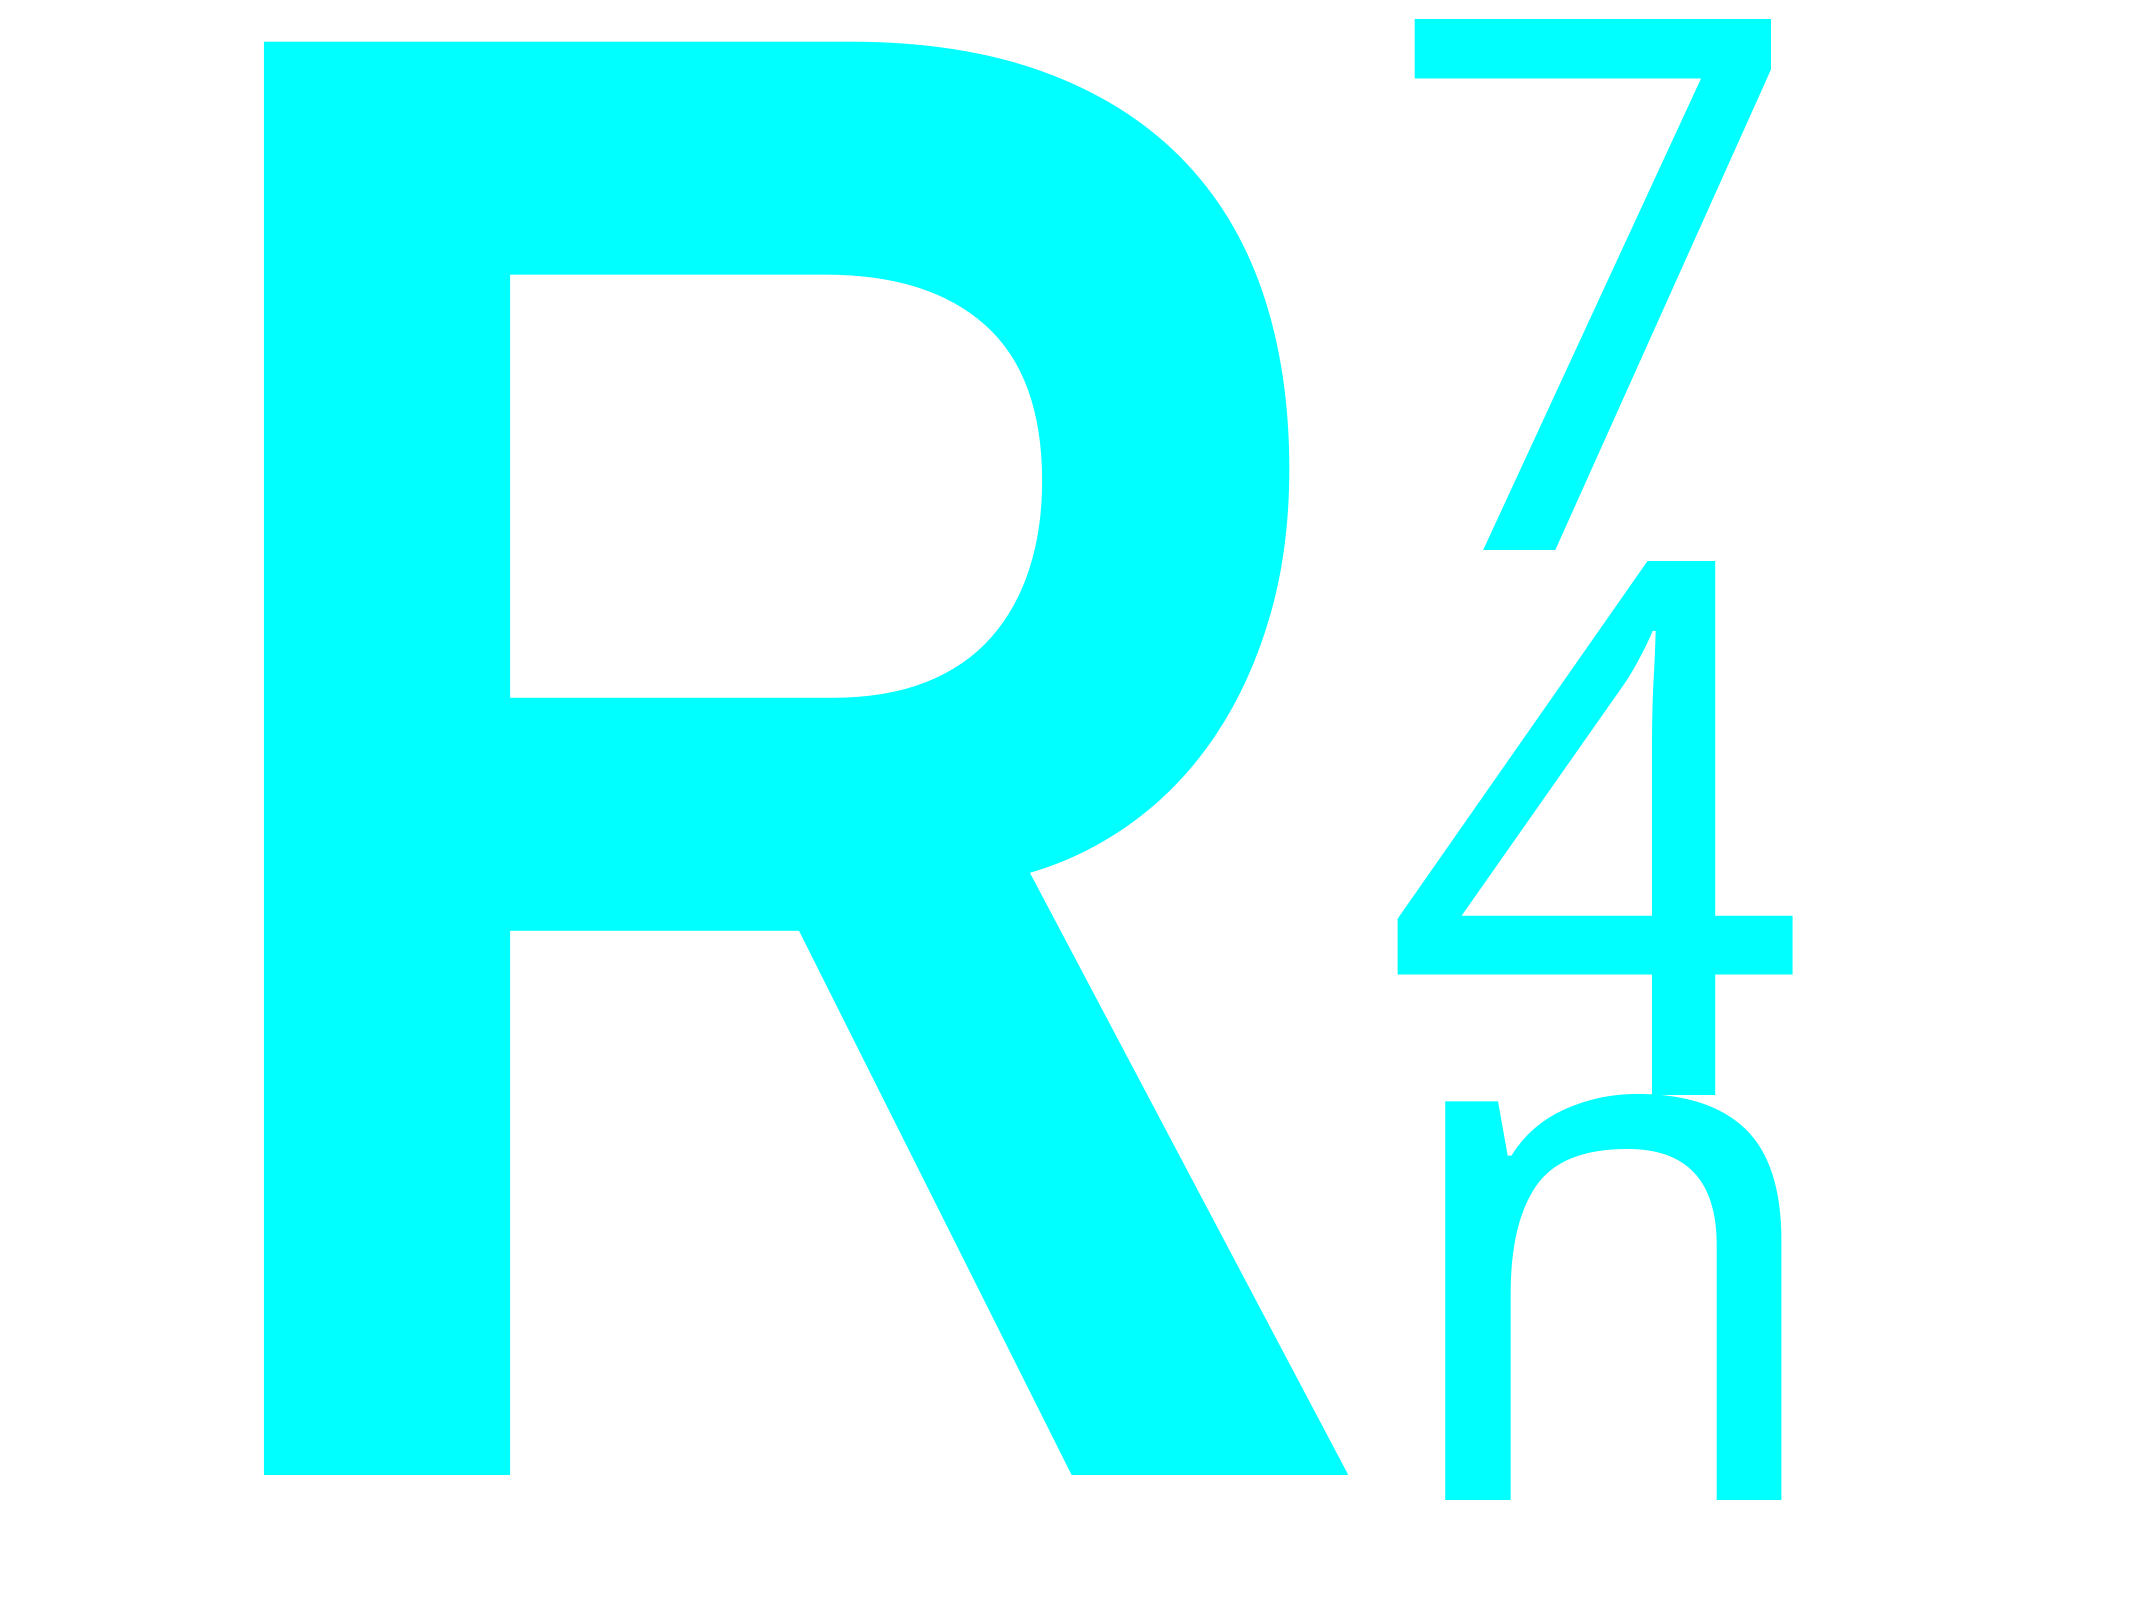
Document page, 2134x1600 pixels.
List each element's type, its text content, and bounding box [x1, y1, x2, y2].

text_box n [1391, 1385, 1885, 1600]
text_box R [146, 0, 1391, 1600]
text_box 4 [1391, 840, 1885, 1385]
text_box 7 [1377, 0, 1885, 840]
